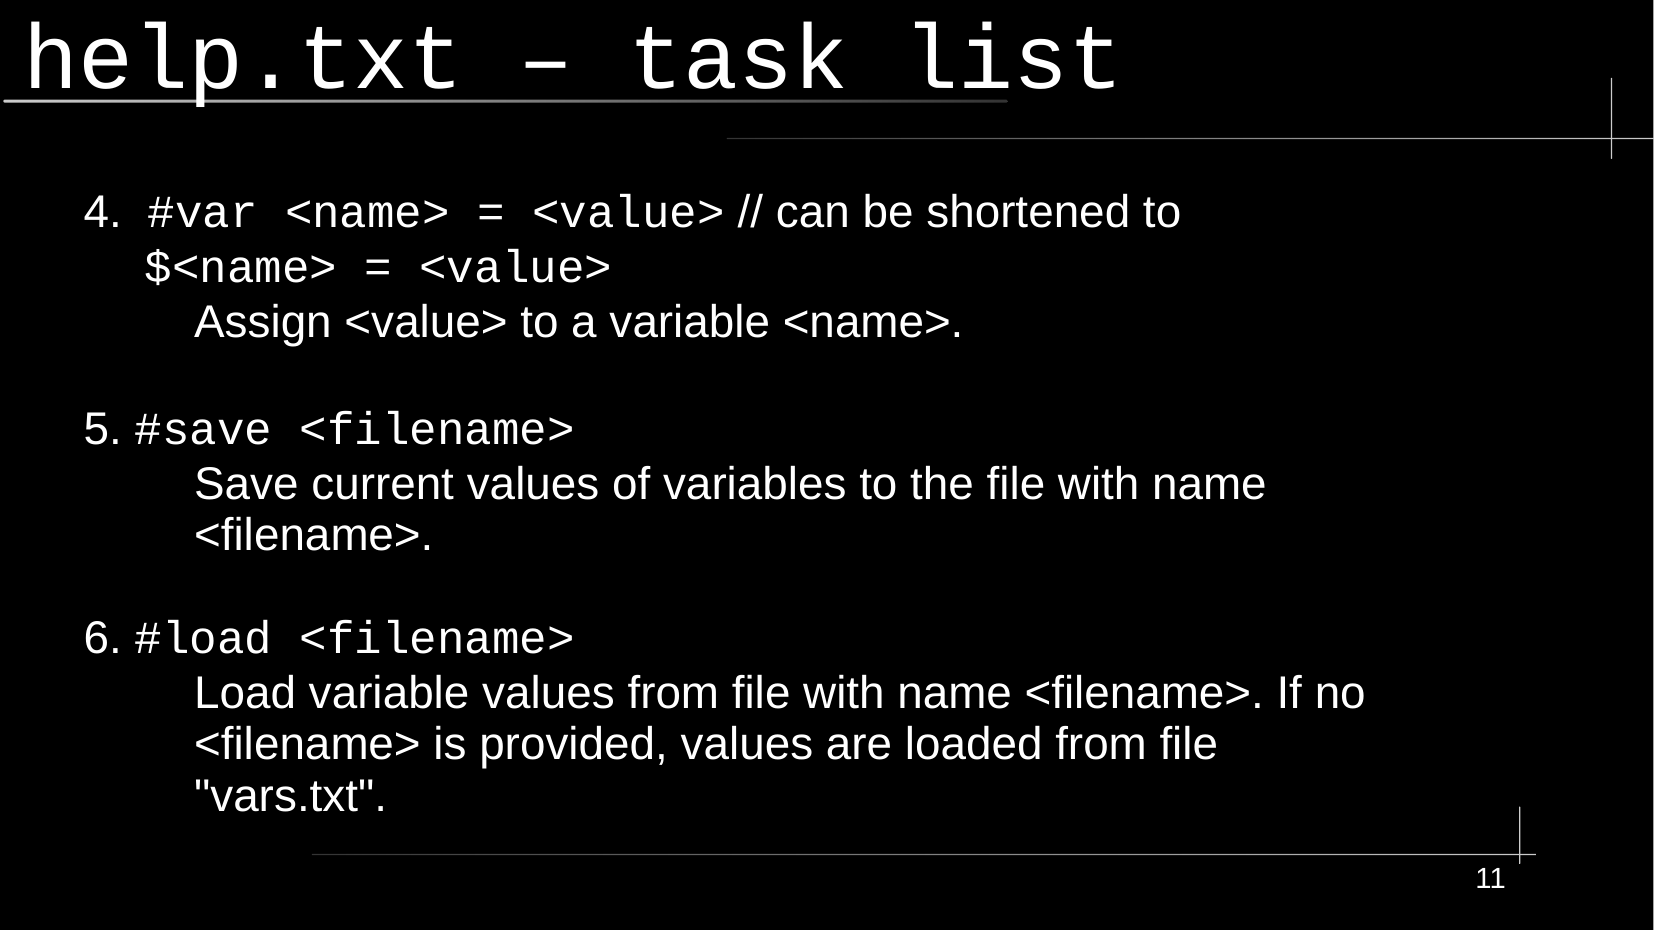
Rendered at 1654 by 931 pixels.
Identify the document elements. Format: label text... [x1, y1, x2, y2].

text_box #var <name> = <value> // can be shortened to $<name> = <value> Assign <value> to a variable <name>. #save <filename> Save current values of variables to the file with name <filename>. #load <filename> Load variable values from file with name <filename>. If no <filename> is provided, values are loaded from file "vars.txt". [69, 178, 1418, 859]
title help.txt – task list [23, 11, 1589, 116]
